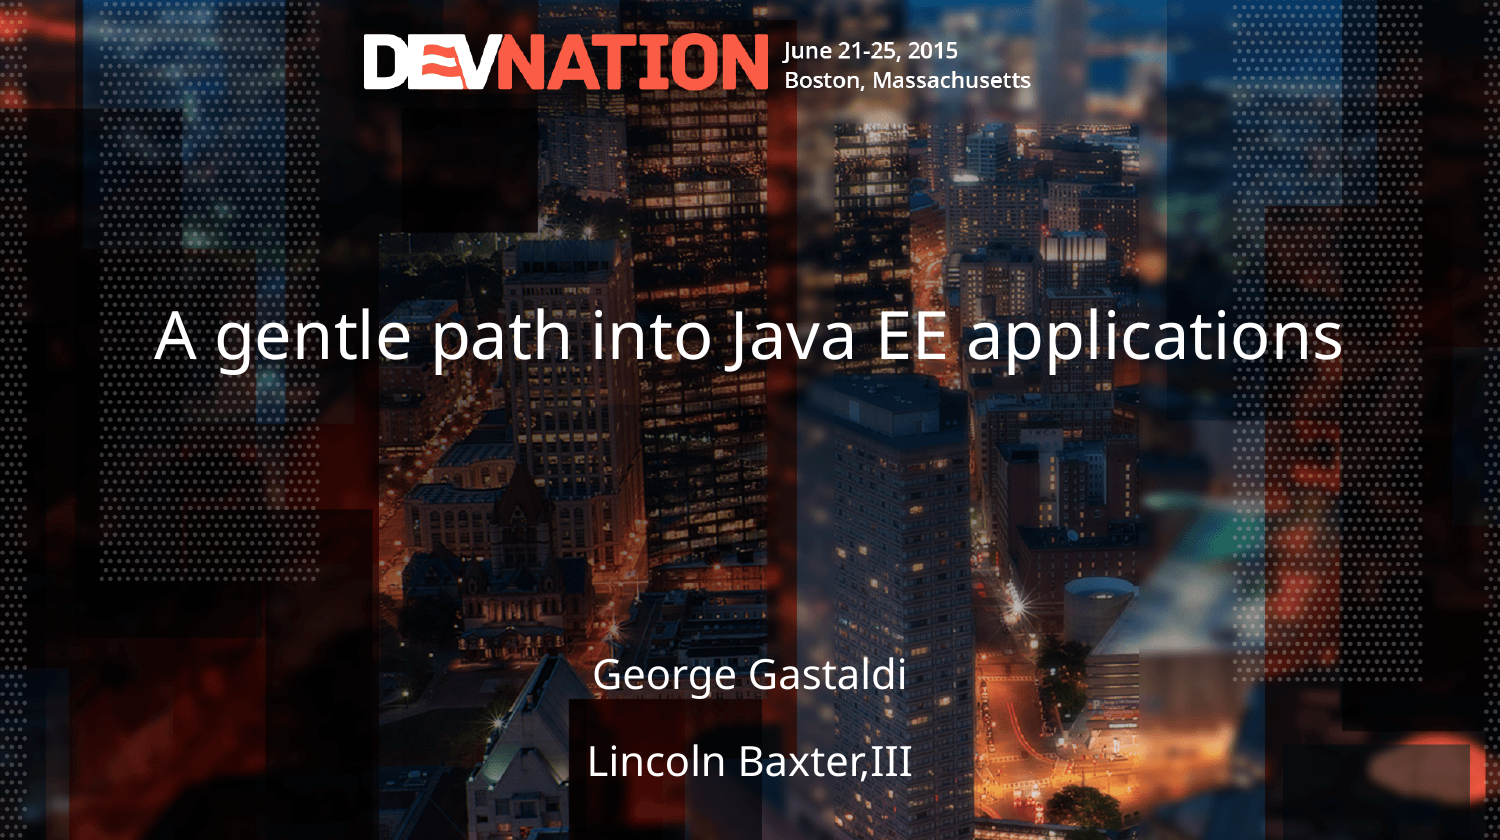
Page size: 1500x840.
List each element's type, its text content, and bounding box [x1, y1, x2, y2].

picture [0, 0, 1500, 840]
list George Gastaldi Lincoln Baxter,III [75, 645, 1426, 782]
title A gentle path into Java EE applications [75, 263, 1425, 404]
